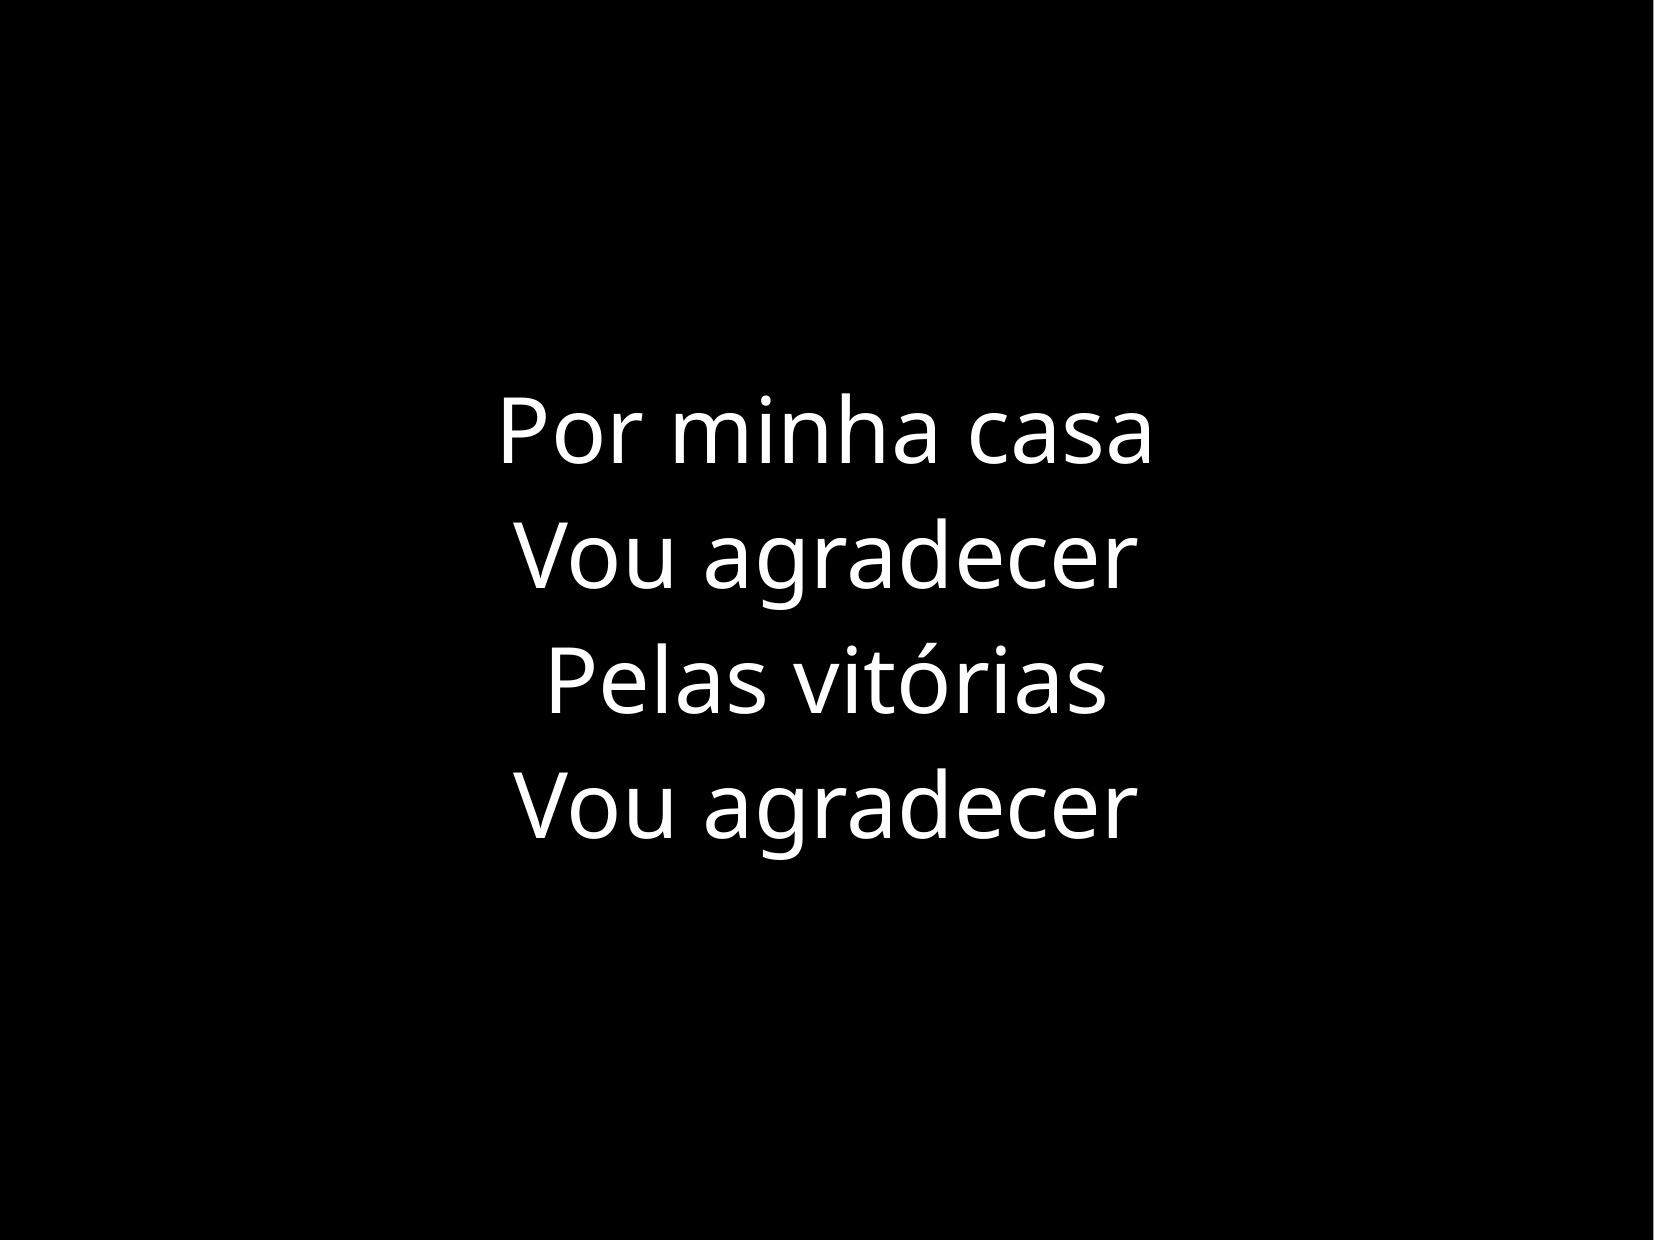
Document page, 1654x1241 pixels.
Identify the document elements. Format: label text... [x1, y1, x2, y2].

subtitle Por minha casa Vou agradecer Pelas vitórias Vou agradecer [82, 49, 1571, 1182]
